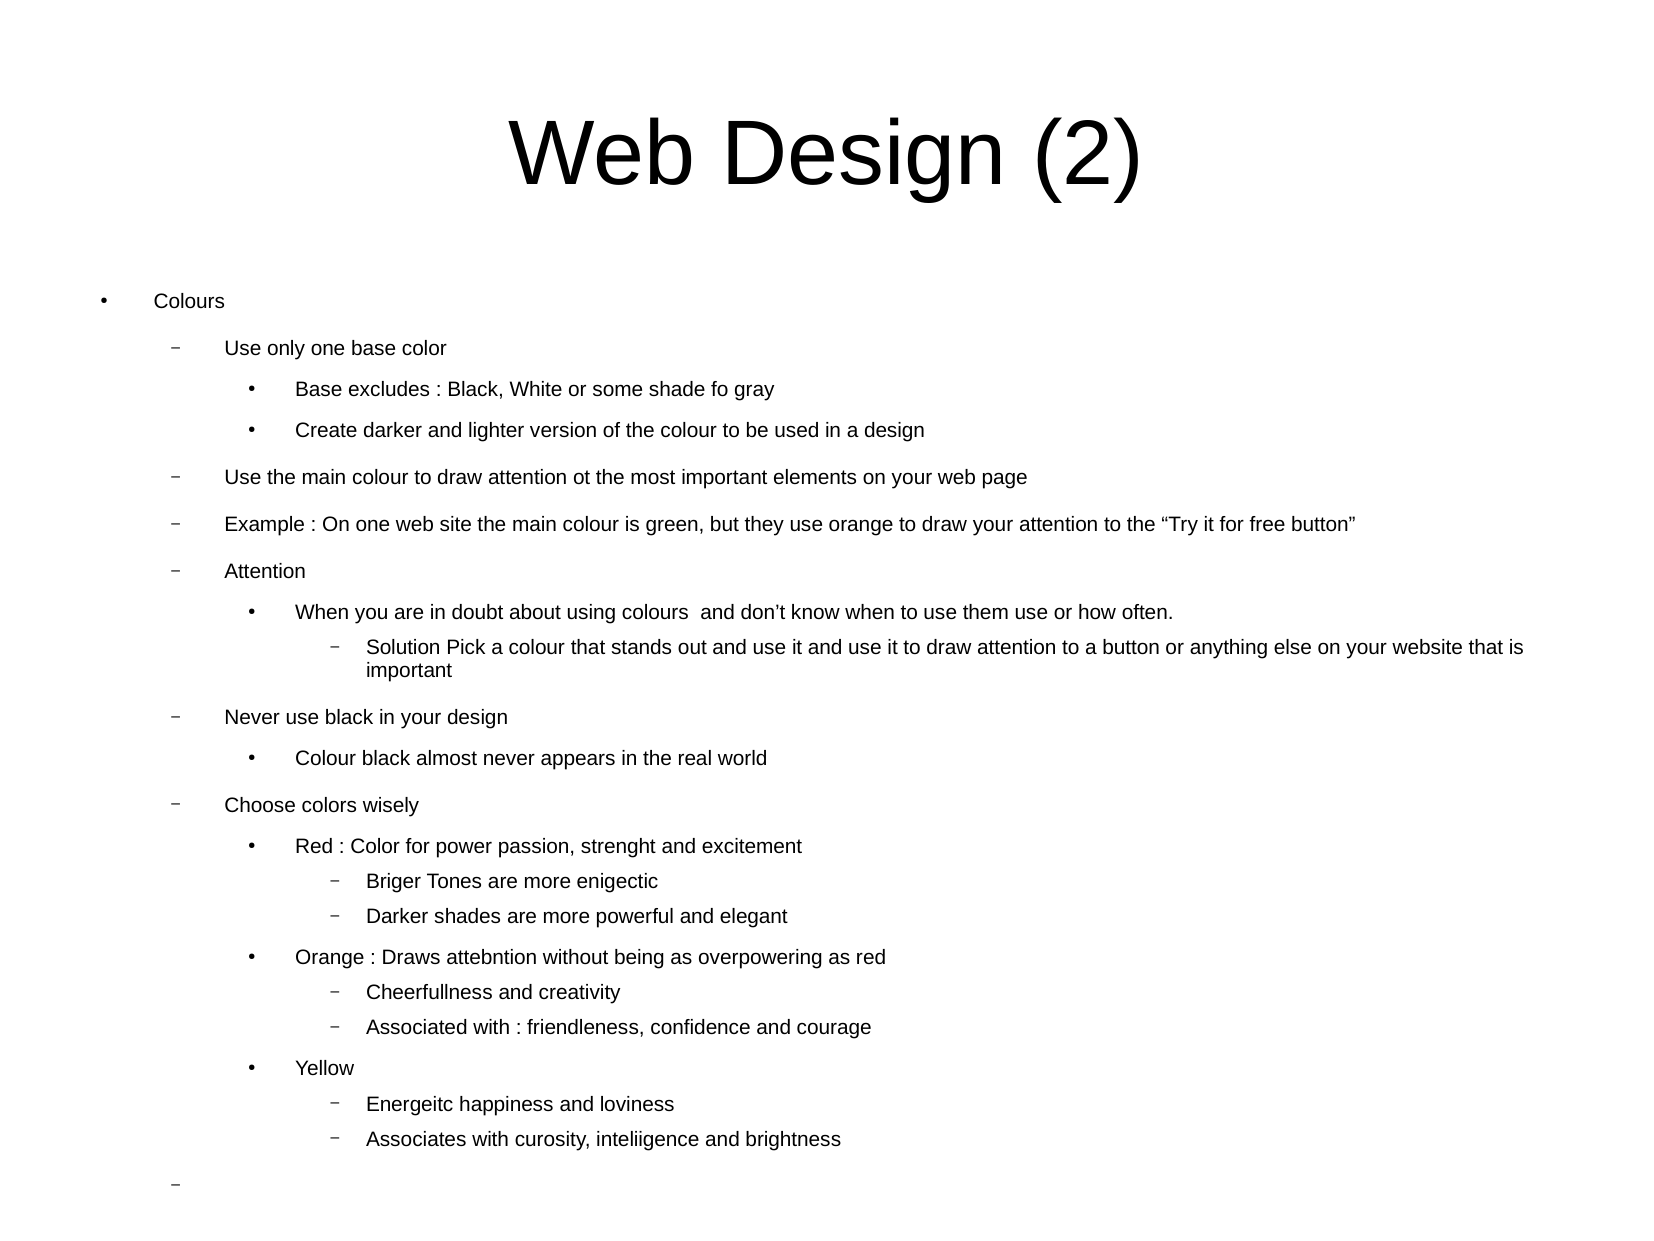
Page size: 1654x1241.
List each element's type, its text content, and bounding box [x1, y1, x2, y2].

list Colours Use only one base color Base excludes : Black, White or some shade fo gray Create darker and lighter version of the colour to be used in a design Use the main colour to draw attention ot the most important elements on your web page Example : On one web site the main colour is green, but they use orange to draw your attention to the “Try it for free button” Attention When you are in doubt about using colours and don’t know when to use them use or how often. Solution Pick a colour that stands out and use it and use it to draw attention to a button or anything else on your website that is important Never use black in your design Colour black almost never appears in the real world Choose colors wisely Red : Color for power passion, strenght and excitement Briger Tones are more enigectic Darker shades are more powerful and elegant Orange : Draws attebntion without being as overpowering as red Cheerfullness and creativity Associated with : friendleness, confidence and courage Yellow Energeitc happiness and loviness Associates with curosity, inteliigence and brightness [82, 290, 1571, 1205]
title Web Design (2) [82, 49, 1571, 257]
